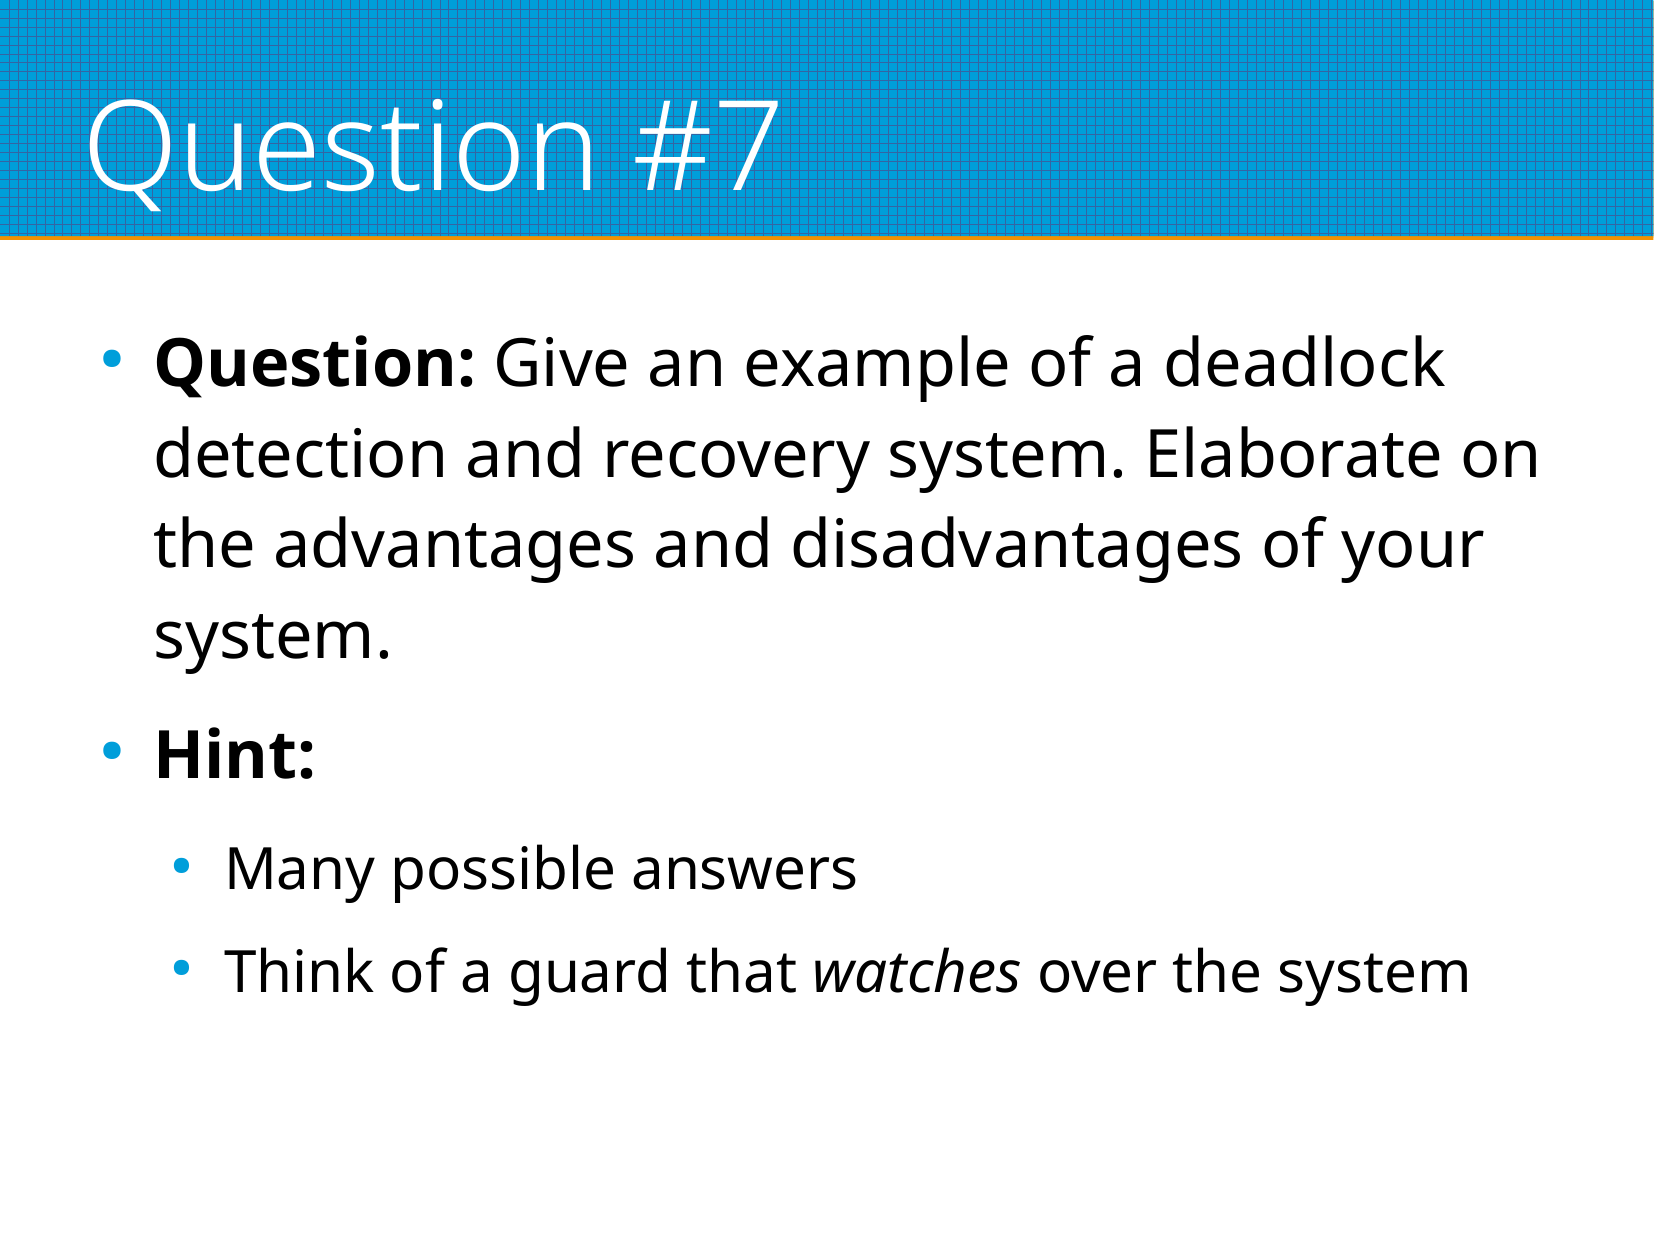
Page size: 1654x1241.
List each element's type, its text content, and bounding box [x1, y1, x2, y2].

title Question #7 [82, 19, 1571, 227]
list Question: Give an example of a deadlock detection and recovery system. Elaborate on the advantages and disadvantages of your system. Hint: Many possible answers Think of a guard that watches over the system [82, 314, 1563, 1081]
